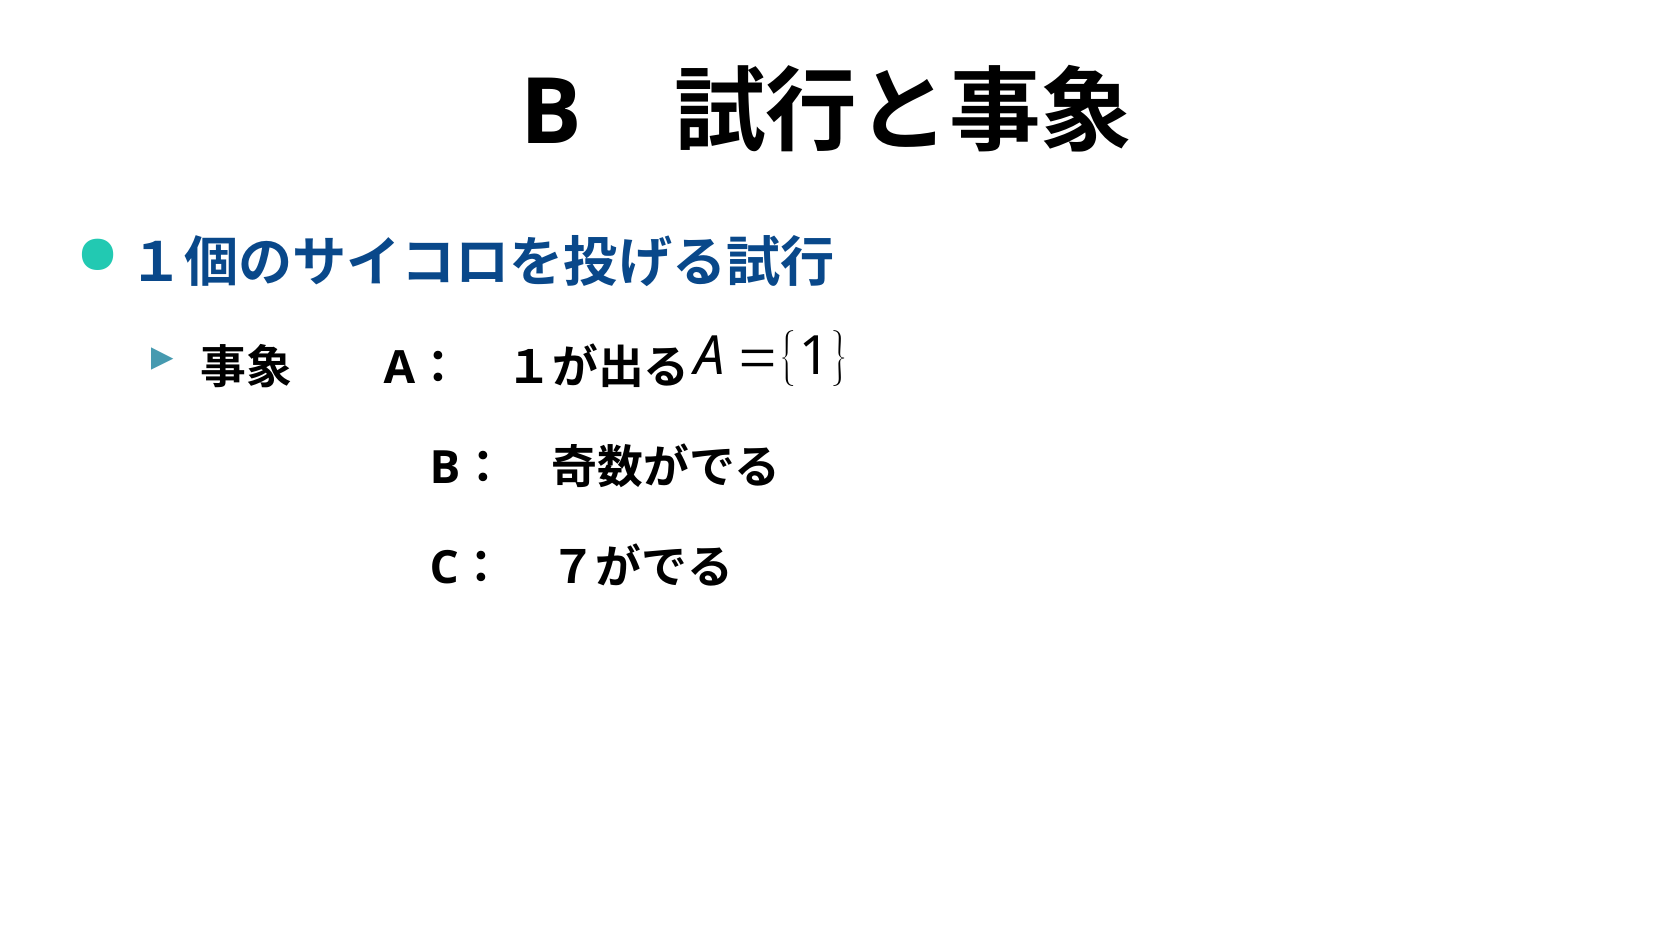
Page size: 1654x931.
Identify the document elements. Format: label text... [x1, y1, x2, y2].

list １個のサイコロを投げる試行 事象 A： １が出る B： 奇数がでる C： ７がでる [59, 206, 1595, 827]
title B 試行と事象 [29, 29, 1625, 178]
chart [691, 326, 853, 389]
